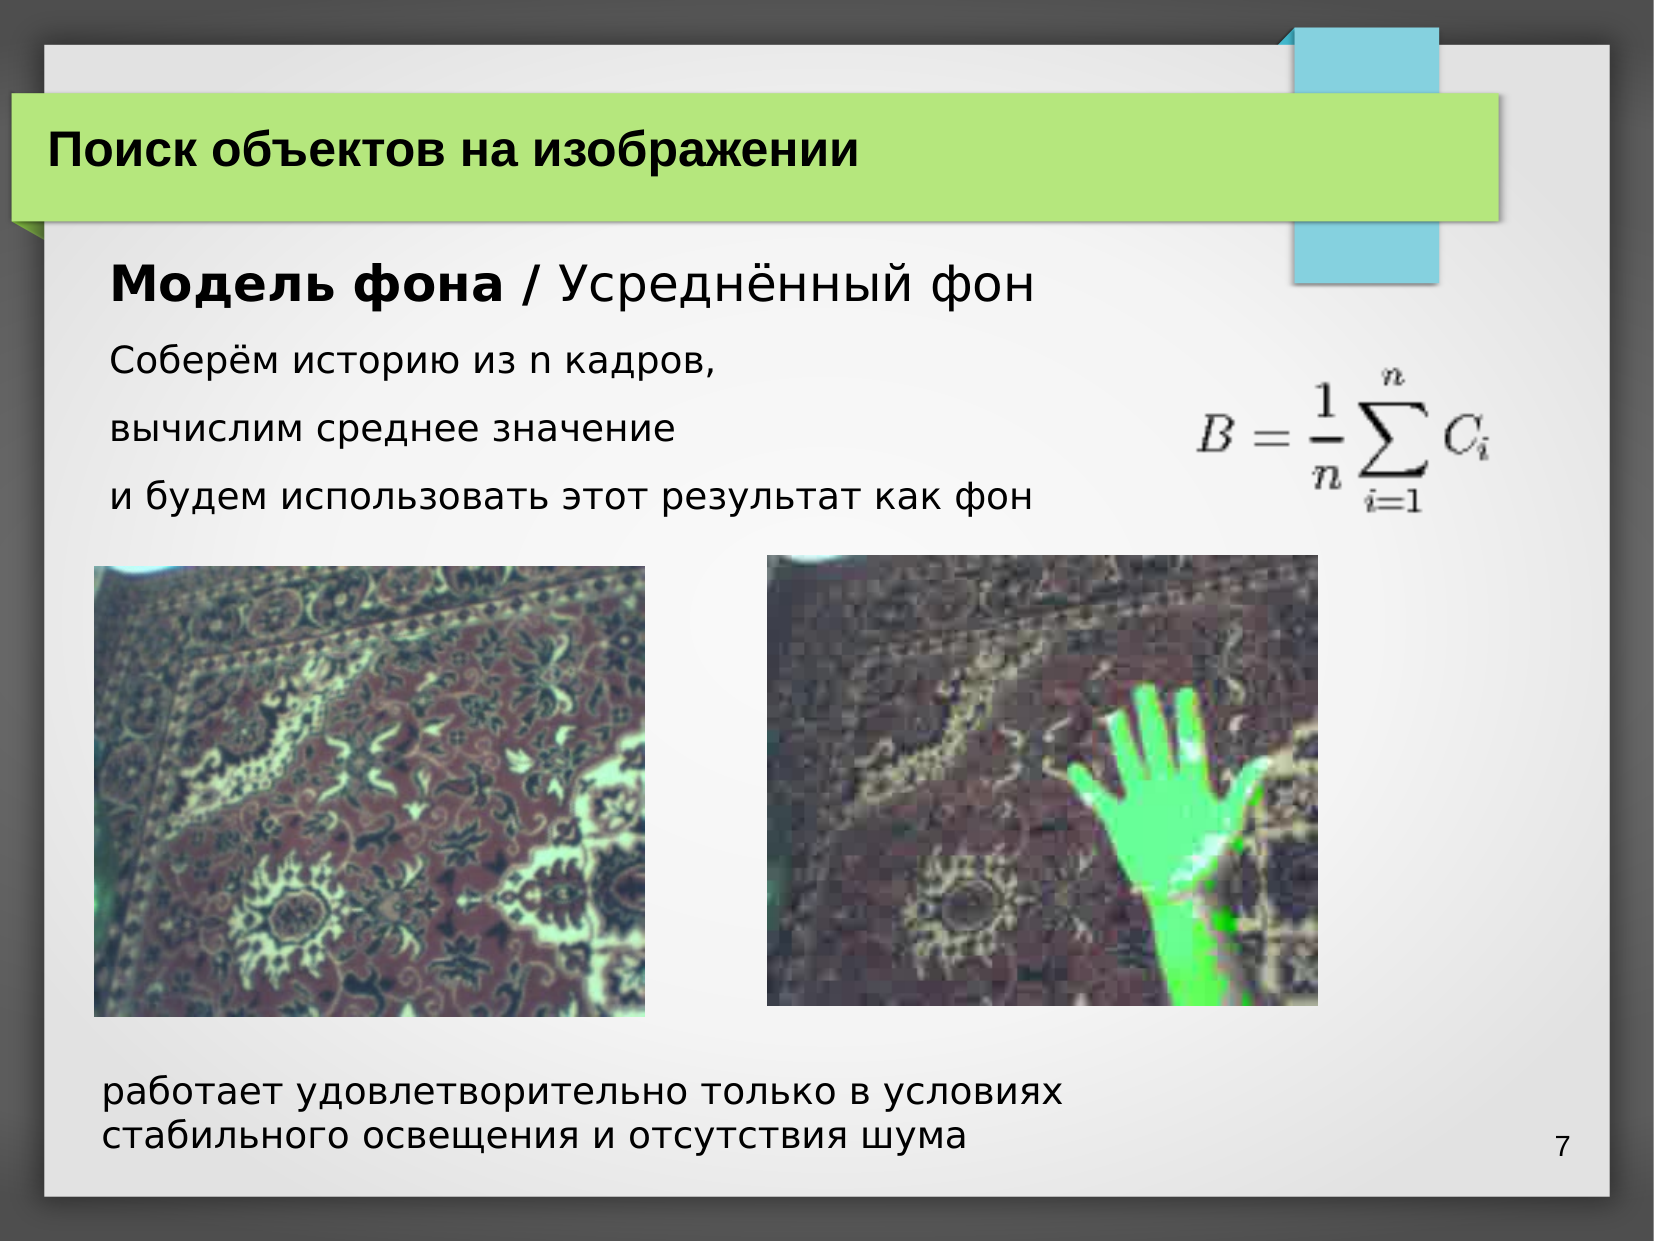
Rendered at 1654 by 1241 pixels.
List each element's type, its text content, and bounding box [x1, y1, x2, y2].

text_box работает удовлетворительно только в условиях стабильного освещения и отсутствия шума [86, 1062, 1134, 1165]
text_box Модель фона / Усреднённый фон Соберём историю из n кадров, вычислим среднее значение и будем использовать этот результат как фон [94, 248, 1111, 527]
title Поиск объектов на изображении [47, 120, 1004, 177]
picture [0, 0, 1654, 1241]
